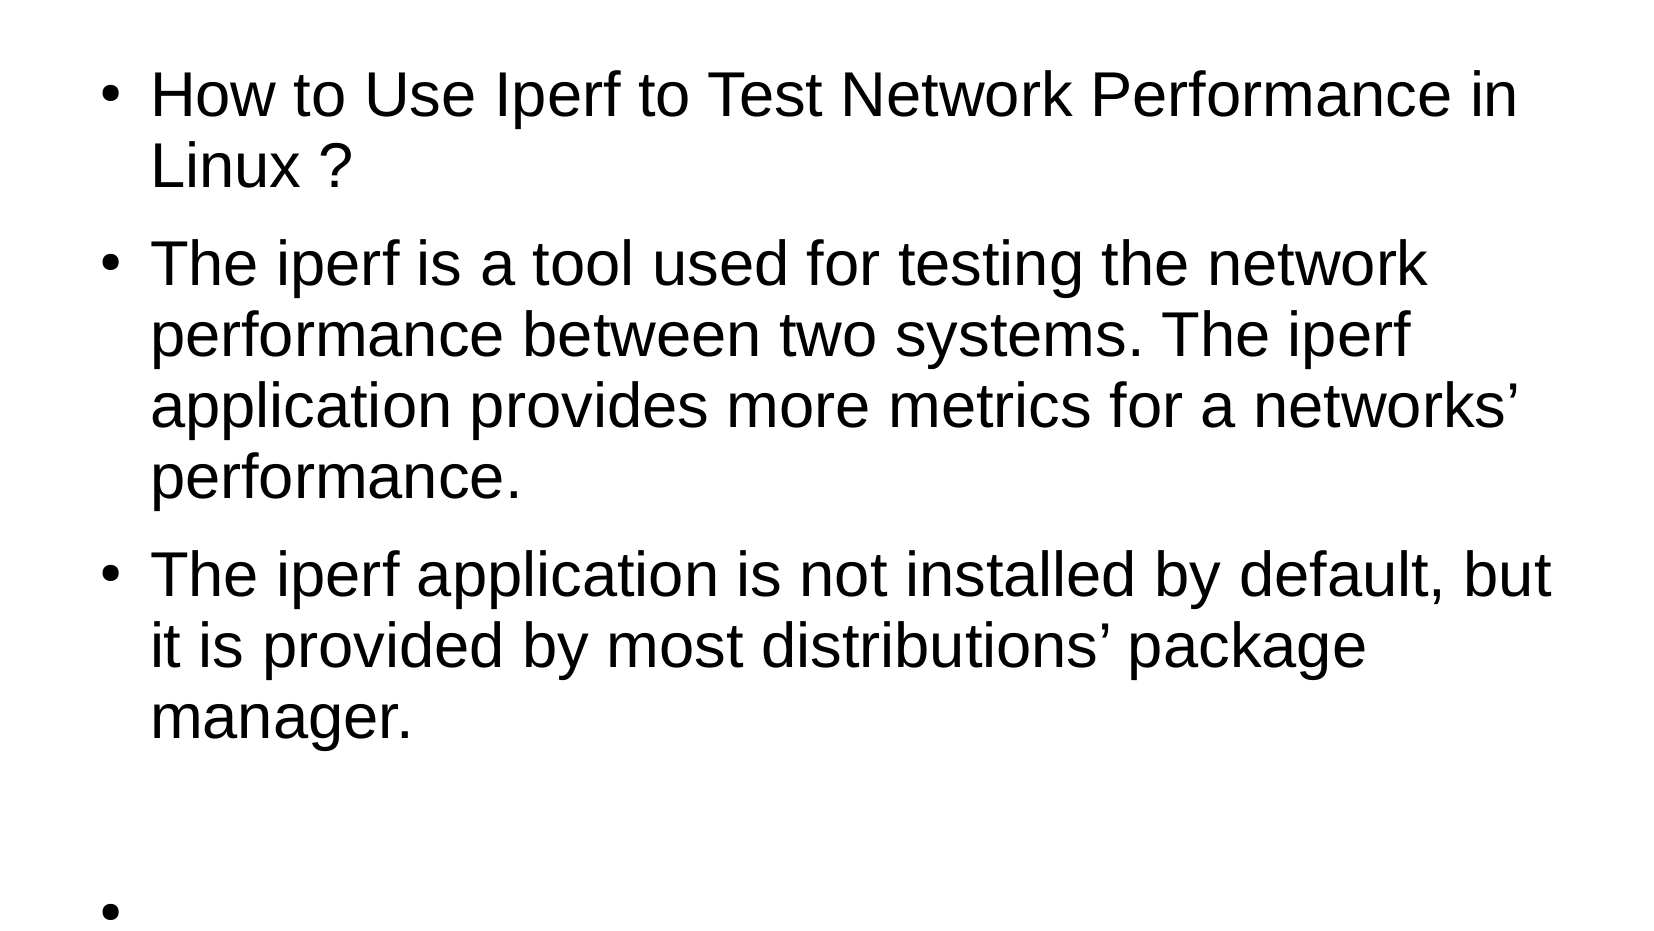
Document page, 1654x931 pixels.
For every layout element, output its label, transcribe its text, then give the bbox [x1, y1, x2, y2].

list How to Use Iperf to Test Network Performance in Linux ? The iperf is a tool used for testing the network performance between two systems. The iperf application provides more metrics for a networks’ performance. The iperf application is not installed by default, but it is provided by most distributions’ package manager. [82, 59, 1571, 758]
